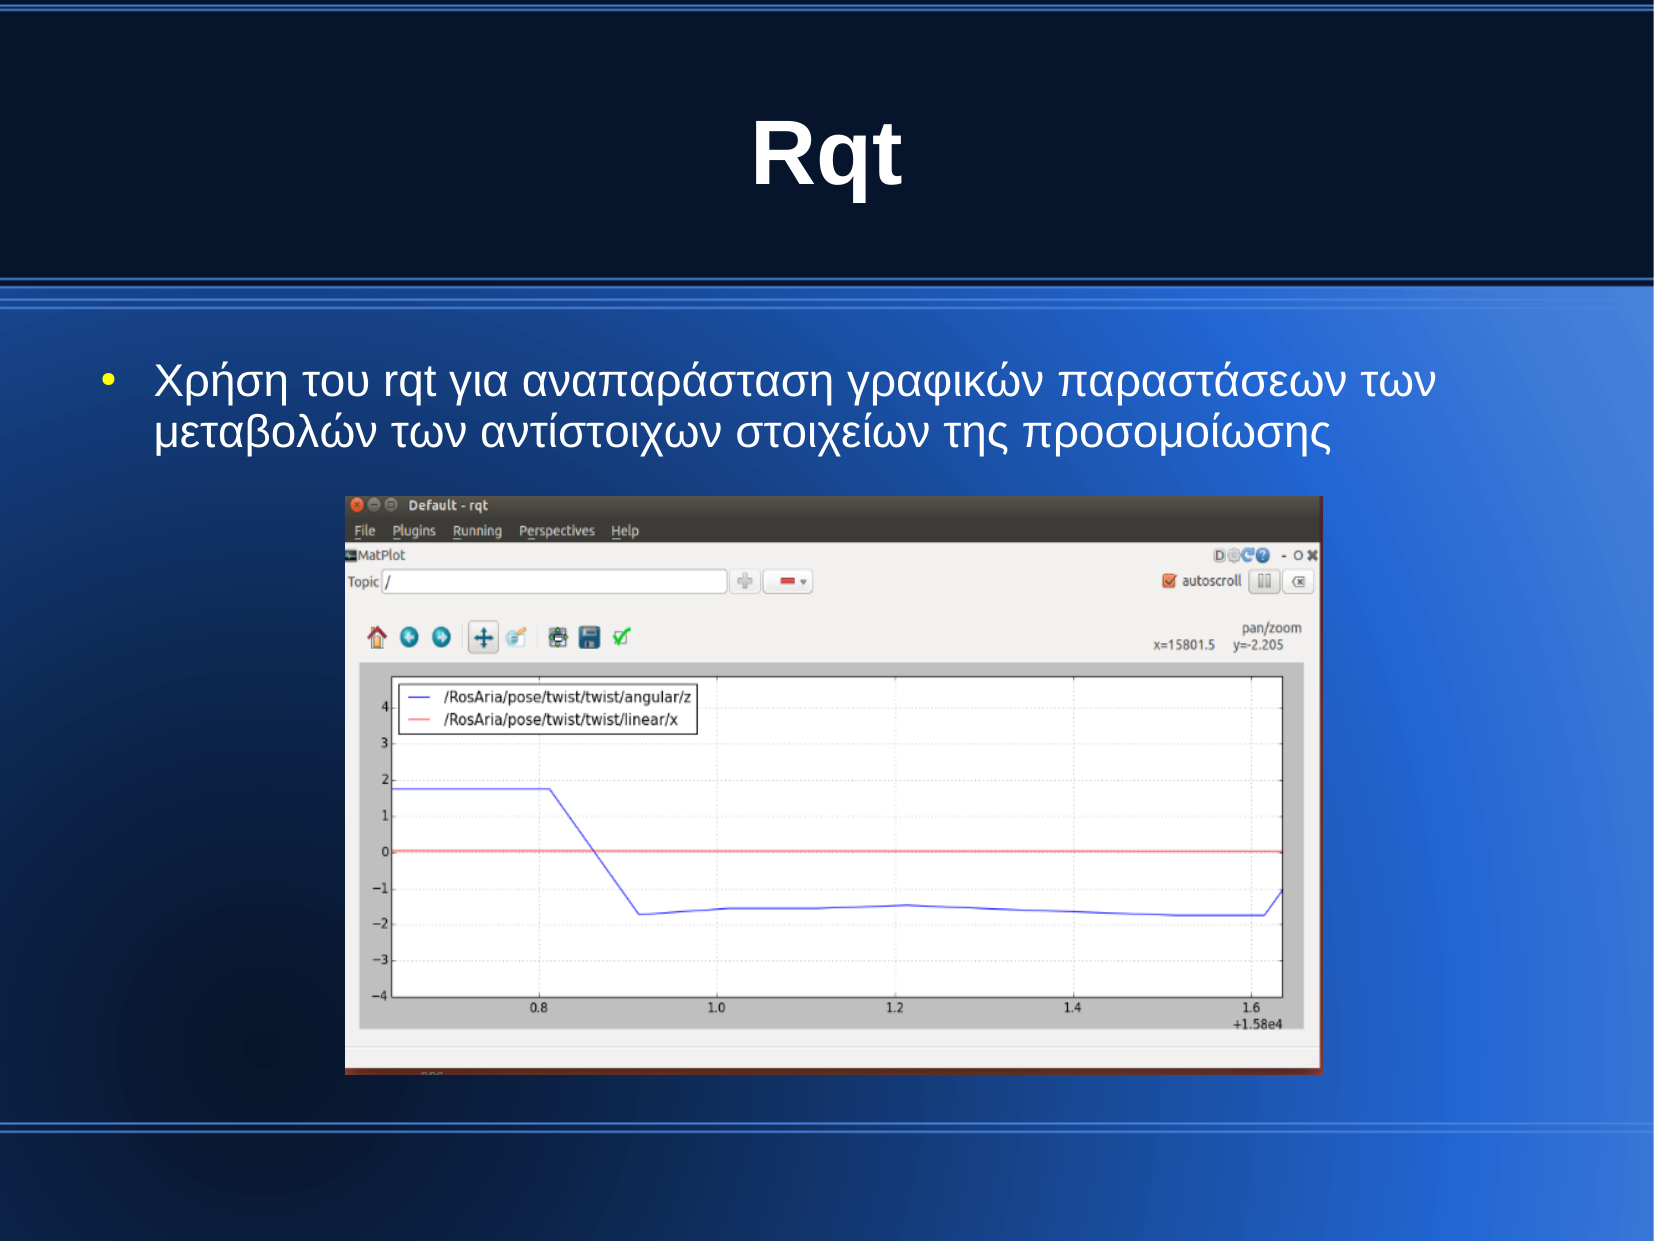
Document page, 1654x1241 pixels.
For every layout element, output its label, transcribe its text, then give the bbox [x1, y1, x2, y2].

title Rqt [82, 49, 1571, 257]
picture [0, 0, 1654, 1241]
list Χρήση του rqt για αναπαράσταση γραφικών παραστάσεων των μεταβολών των αντίστοιχων στοιχείων της προσομοίωσης [82, 355, 1571, 1058]
